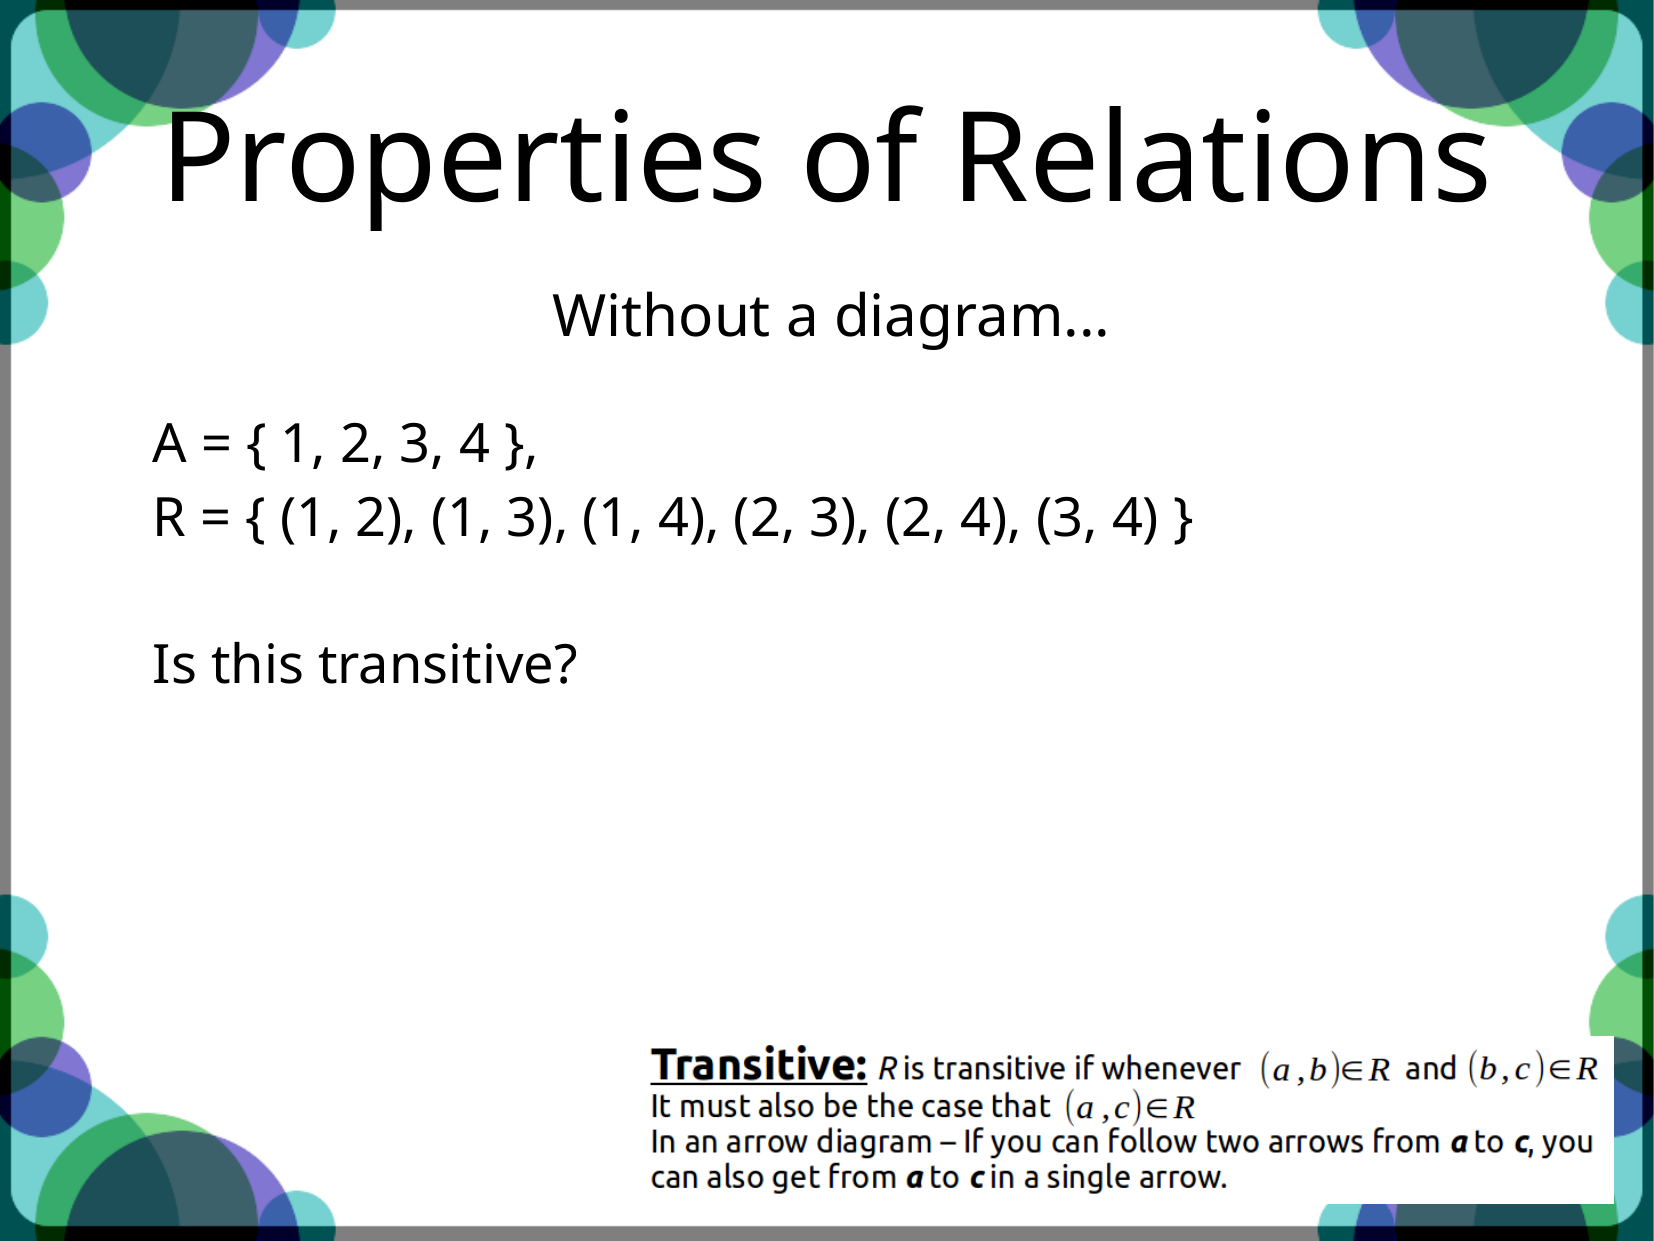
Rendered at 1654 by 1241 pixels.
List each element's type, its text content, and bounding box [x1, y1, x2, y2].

title Properties of Relations [82, 49, 1571, 257]
text_box Without a diagram... [173, 274, 1489, 387]
picture [0, 0, 1654, 1241]
text_box A = { 1, 2, 3, 4 }, R = { (1, 2), (1, 3), (1, 4), (2, 3), (2, 4), (3, 4) } Is this transitive? [138, 396, 1565, 655]
